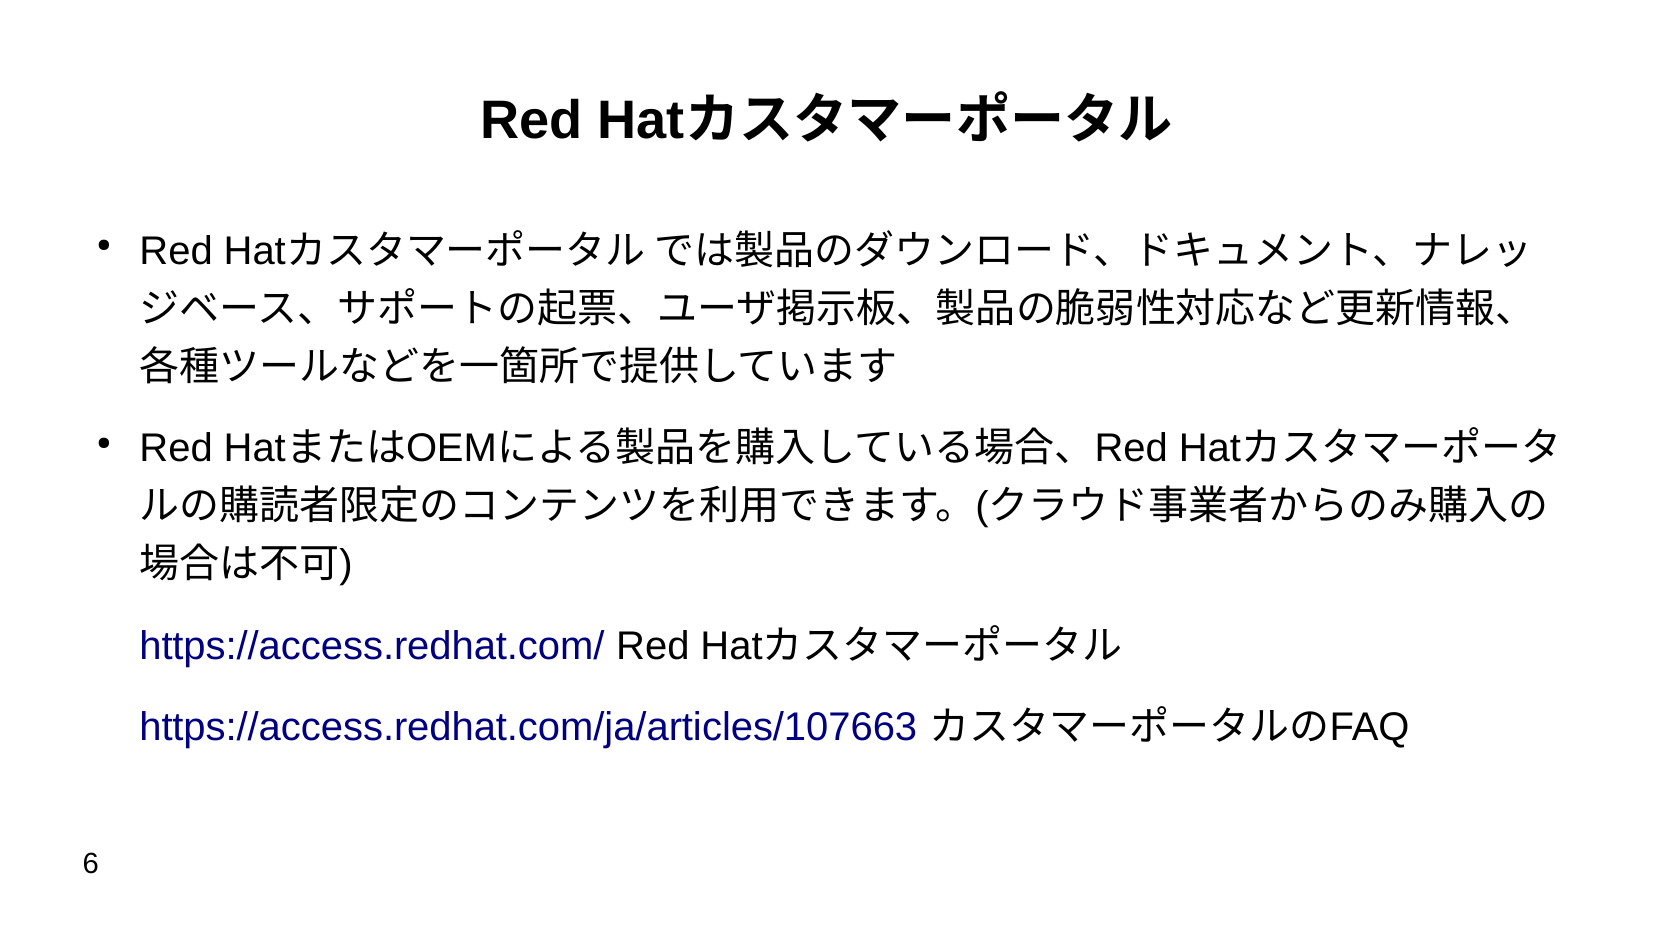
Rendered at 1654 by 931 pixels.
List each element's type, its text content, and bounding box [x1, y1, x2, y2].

list Red Hatカスタマーポータル では製品のダウンロード、ドキュメント、ナレッジベース、サポートの起票、ユーザ掲示板、製品の脆弱性対応など更新情報、各種ツールなどを一箇所で提供しています Red HatまたはOEMによる製品を購入している場合、Red Hatカスタマーポータルの購読者限定のコンテンツを利用できます。(クラウド事業者からのみ購入の場合は不可) https://access.redhat.com/ Red Hatカスタマーポータル https://access.redhat.com/ja/articles/107663 カスタマーポータルのFAQ [82, 217, 1571, 758]
title Red Hatカスタマーポータル [82, 0, 1571, 217]
